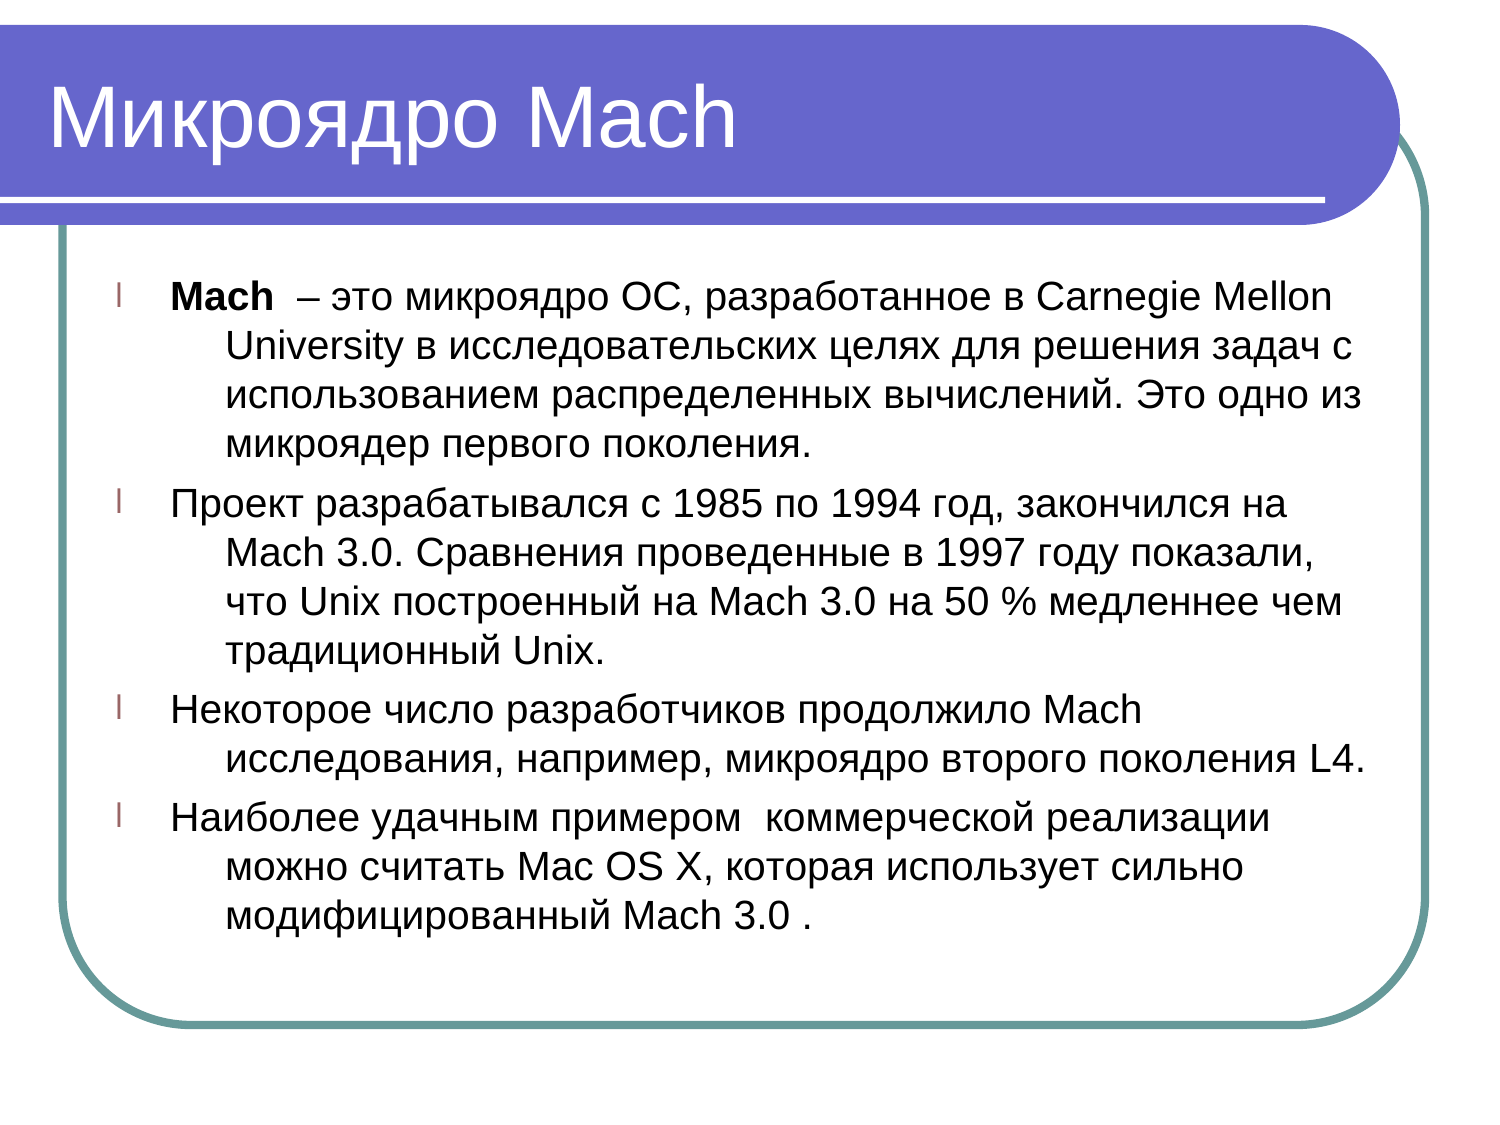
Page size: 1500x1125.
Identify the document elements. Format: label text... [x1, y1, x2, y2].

list Mach – это микроядро ОС, разработанное в Carnegie Mellon University в исследовательских целях для решения задач с использованием распределенных вычислений. Это одно из микроядер первого поколения. Проект разрабатывался с 1985 по 1994 год, закончился на Mach 3.0. Сравнения проведенные в 1997 году показали, что Unix построенный на Mach 3.0 на 50 % медленнее чем традиционный Unix. Некоторое число разработчиков продолжило Mach исследования, например, микроядро второго поколения L4. Наиболее удачным примером коммерческой реализации можно считать Mac OS X, которая использует сильно модифицированный Mach 3.0 . [99, 262, 1400, 988]
title Микроядро Mach [32, 37, 1347, 188]
